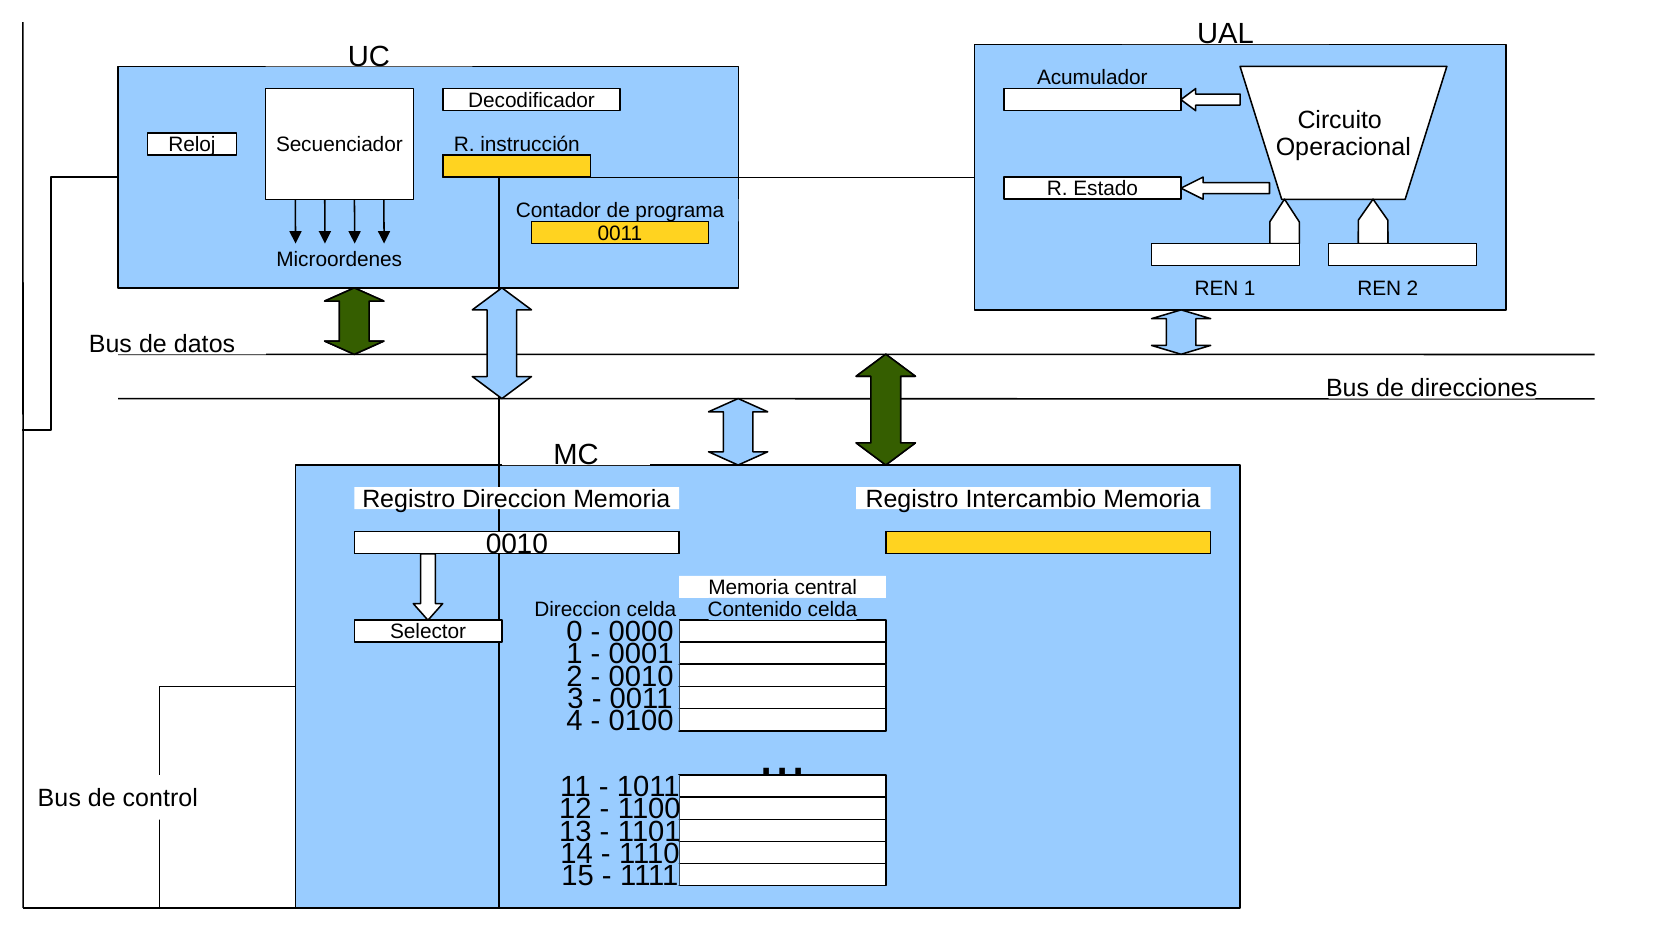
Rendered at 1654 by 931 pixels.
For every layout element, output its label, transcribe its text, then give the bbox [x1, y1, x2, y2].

text_box 1 - 0001 [560, 642, 680, 664]
text_box 3 - 0011 [560, 686, 680, 708]
text_box Bus de datos [59, 332, 266, 355]
text_box UAL [1122, 22, 1329, 45]
text_box [974, 44, 1507, 355]
text_box Reloj [147, 132, 237, 155]
text_box Secuenciador [265, 88, 414, 200]
text_box R. Estado [1003, 177, 1181, 200]
text_box 4 - 0100 [560, 708, 680, 731]
text_box Contador de programa [502, 199, 739, 222]
text_box Contenido celda [708, 597, 857, 620]
text_box Bus de control [29, 775, 207, 820]
text_box 0010 [354, 531, 680, 554]
text_box 11 - 1011 [560, 775, 680, 797]
text_box [118, 66, 739, 399]
text_box 0011 [531, 221, 709, 244]
text_box UC [265, 44, 473, 67]
text_box Bus de direcciones [1328, 376, 1536, 399]
text_box 12 - 1100 [560, 797, 680, 819]
text_box Microordenes [265, 248, 414, 271]
text_box Selector [354, 620, 503, 643]
text_box 13 - 1101 [560, 819, 680, 841]
text_box Circuito Operacional [1240, 66, 1447, 200]
text_box 0 - 0000 [560, 620, 680, 642]
text_box MC [502, 442, 650, 466]
text_box Acumulador [1003, 66, 1181, 88]
text_box Direccion celda [531, 597, 680, 620]
text_box [500, 354, 1241, 909]
text_box 2 - 0010 [560, 664, 680, 686]
text_box 14 - 1110 [560, 841, 680, 863]
text_box Registro Intercambio Memoria [856, 487, 1211, 510]
text_box [295, 465, 498, 907]
text_box R. instrucción [442, 132, 591, 155]
text_box 15 - 1111 [560, 863, 680, 886]
text_box Registro Direccion Memoria [354, 487, 680, 510]
text_box Memoria central [679, 575, 886, 598]
text_box Decodificador [442, 88, 621, 111]
